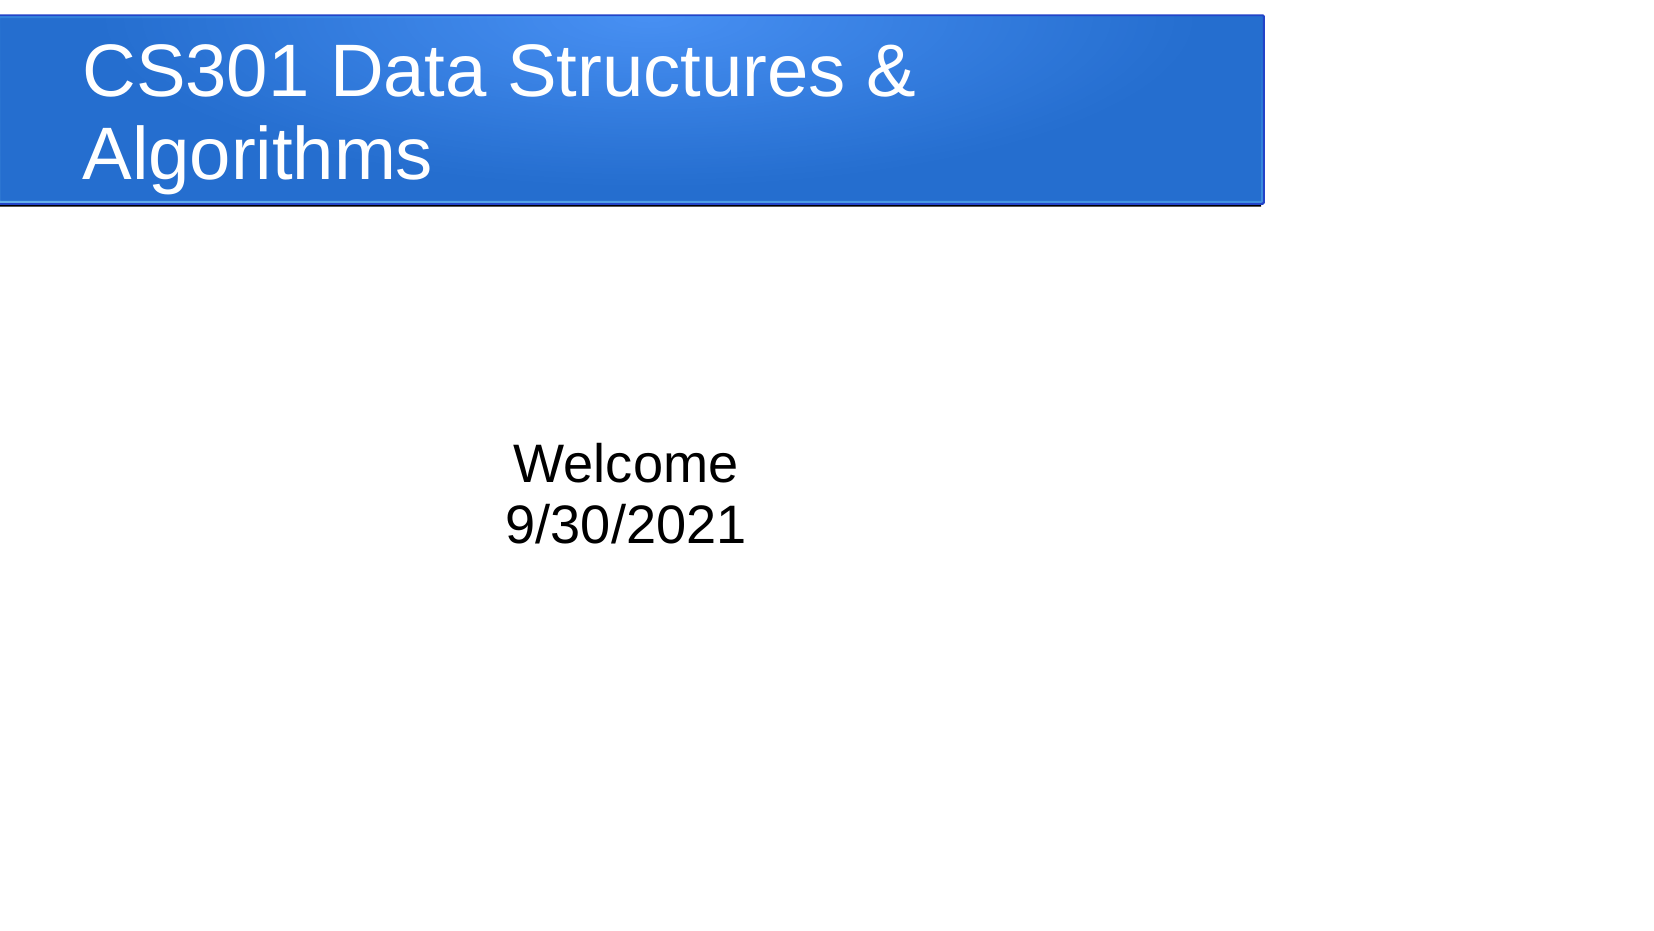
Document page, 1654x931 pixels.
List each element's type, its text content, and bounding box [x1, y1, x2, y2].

title CS301 Data Structures & Algorithms [82, 29, 1235, 196]
subtitle Welcome 9/30/2021 [82, 224, 1171, 764]
